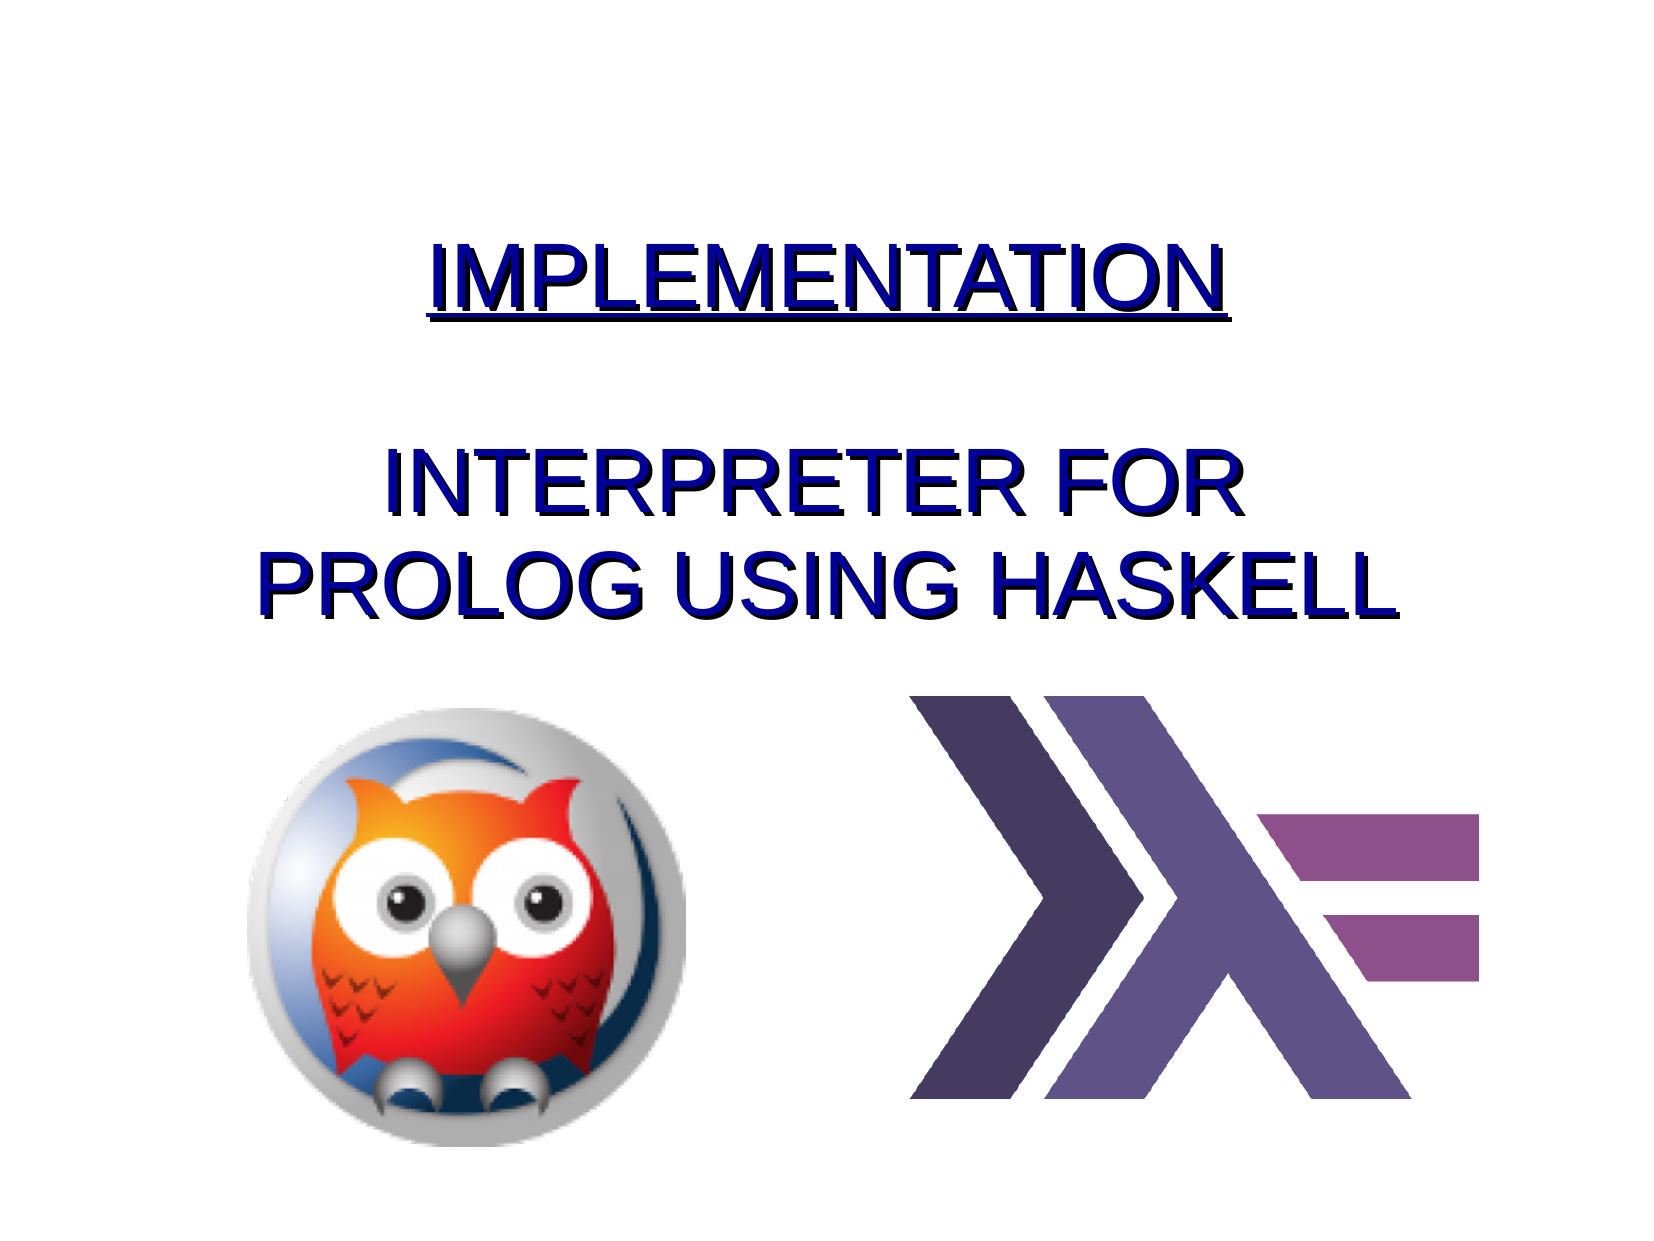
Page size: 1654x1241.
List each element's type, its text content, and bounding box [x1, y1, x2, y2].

picture [909, 696, 1479, 1099]
picture [247, 708, 686, 1147]
title IMPLEMENTATION INTERPRETER FOR PROLOG USING HASKELL [82, 224, 1571, 635]
